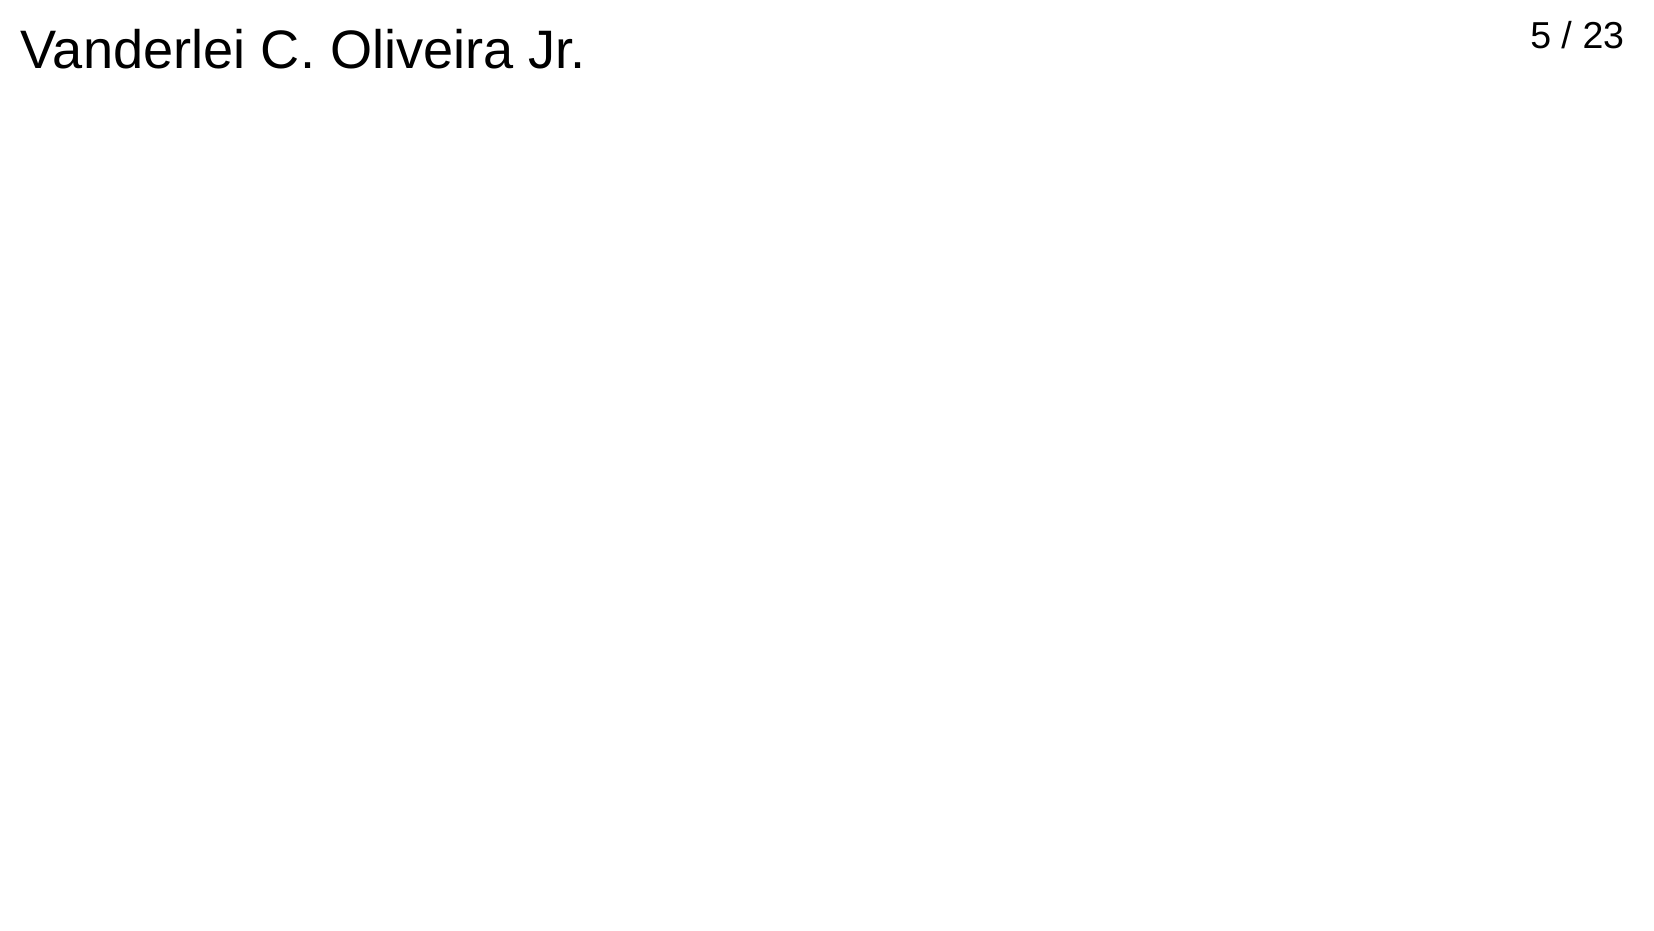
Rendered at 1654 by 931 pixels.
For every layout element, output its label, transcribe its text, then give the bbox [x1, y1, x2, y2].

text_box <number> / 23 [1386, 0, 1650, 71]
text_box Vanderlei C. Oliveira Jr. [5, 11, 615, 89]
